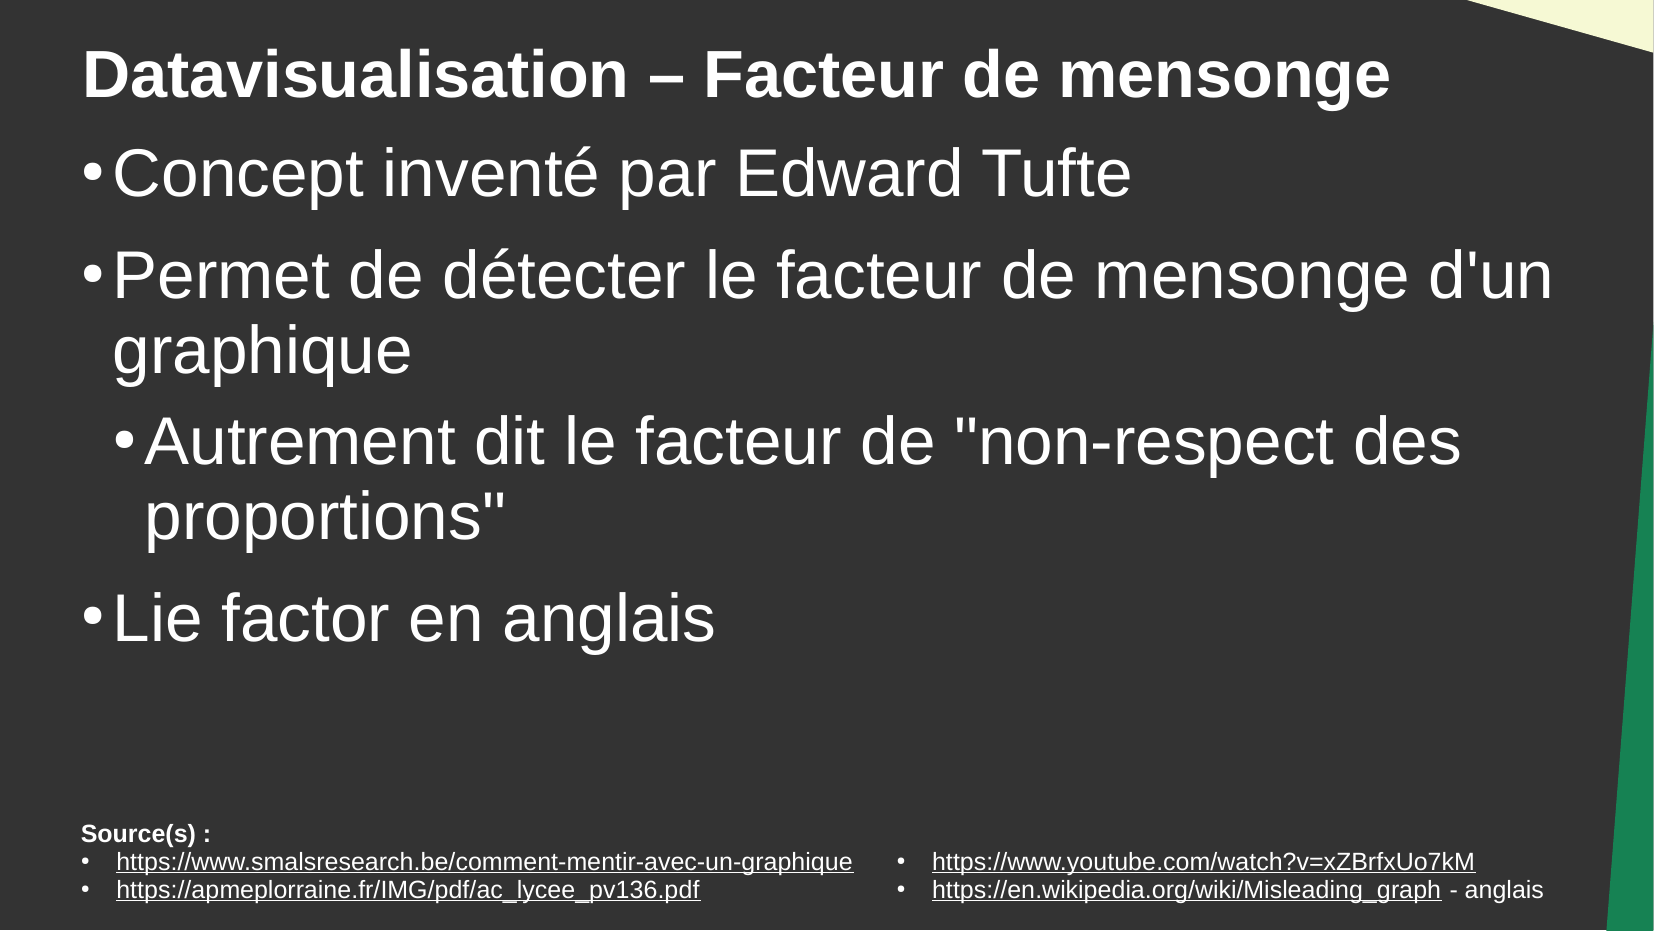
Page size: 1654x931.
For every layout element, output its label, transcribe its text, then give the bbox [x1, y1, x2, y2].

title Datavisualisation – Facteur de mensonge [82, 37, 1571, 122]
list Concept inventé par Edward Tufte Permet de détecter le facteur de mensonge d'un graphique Autrement dit le facteur de "non-respect des proportions" Lie factor en anglais [80, 135, 1560, 662]
text_box [1606, 315, 1654, 931]
text_box https://www.youtube.com/watch?v=xZBrfxUo7kM https://en.wikipedia.org/wiki/Misleading_graph - anglais [881, 840, 1560, 922]
text_box [1466, 0, 1654, 53]
text_box Source(s) : https://www.smalsresearch.be/comment-mentir-avec-un-graphique https://apmeplorraine.fr/IMG/pdf/ac_lycee_pv136.pdf [66, 812, 898, 912]
